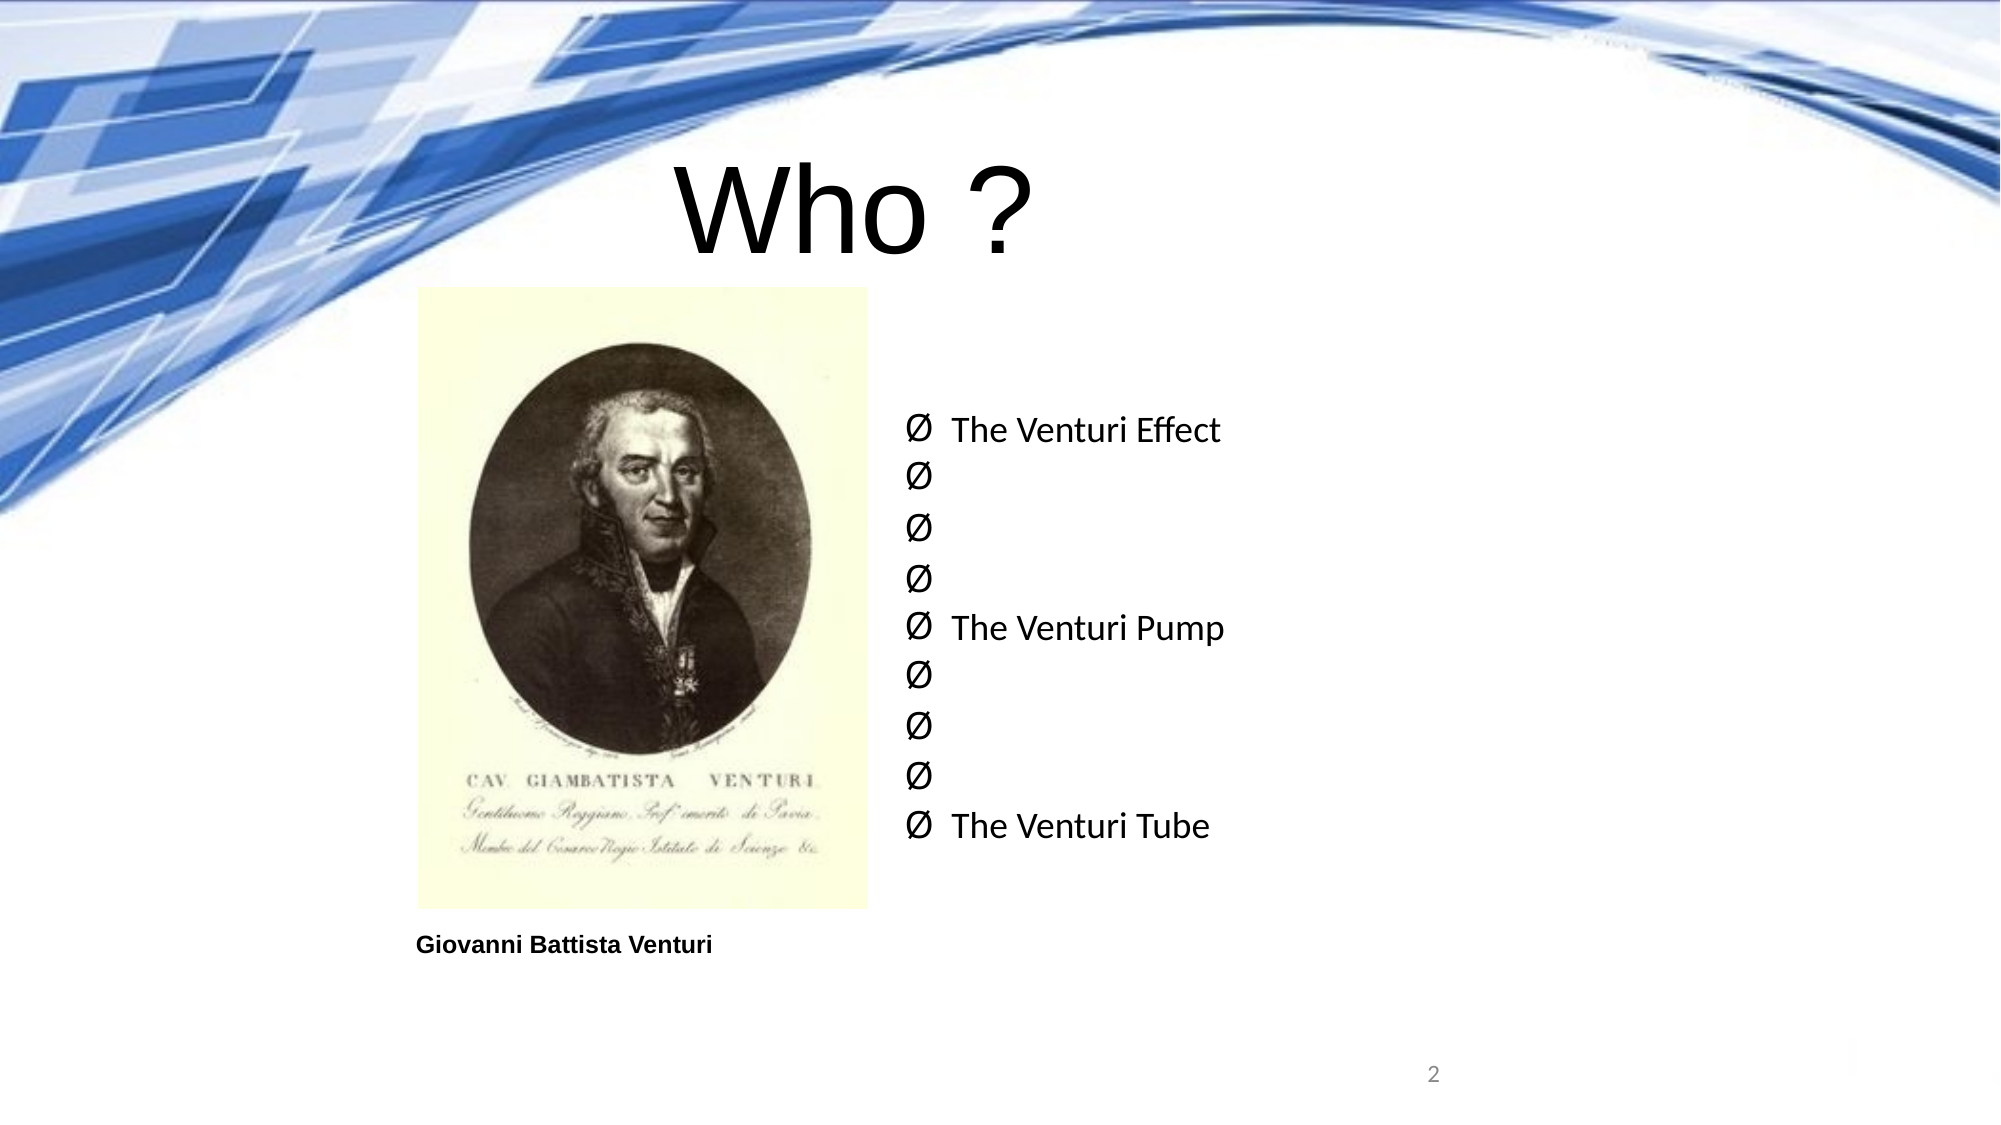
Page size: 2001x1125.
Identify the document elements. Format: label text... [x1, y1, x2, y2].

text_box Giovanni Battista Venturi [325, 908, 890, 985]
text_box Who ? [658, 132, 2000, 289]
text_box [1412, 1042, 1863, 1103]
picture [418, 288, 868, 908]
text_box The Venturi Effect The Venturi Pump The Venturi Tube [889, 397, 1865, 822]
